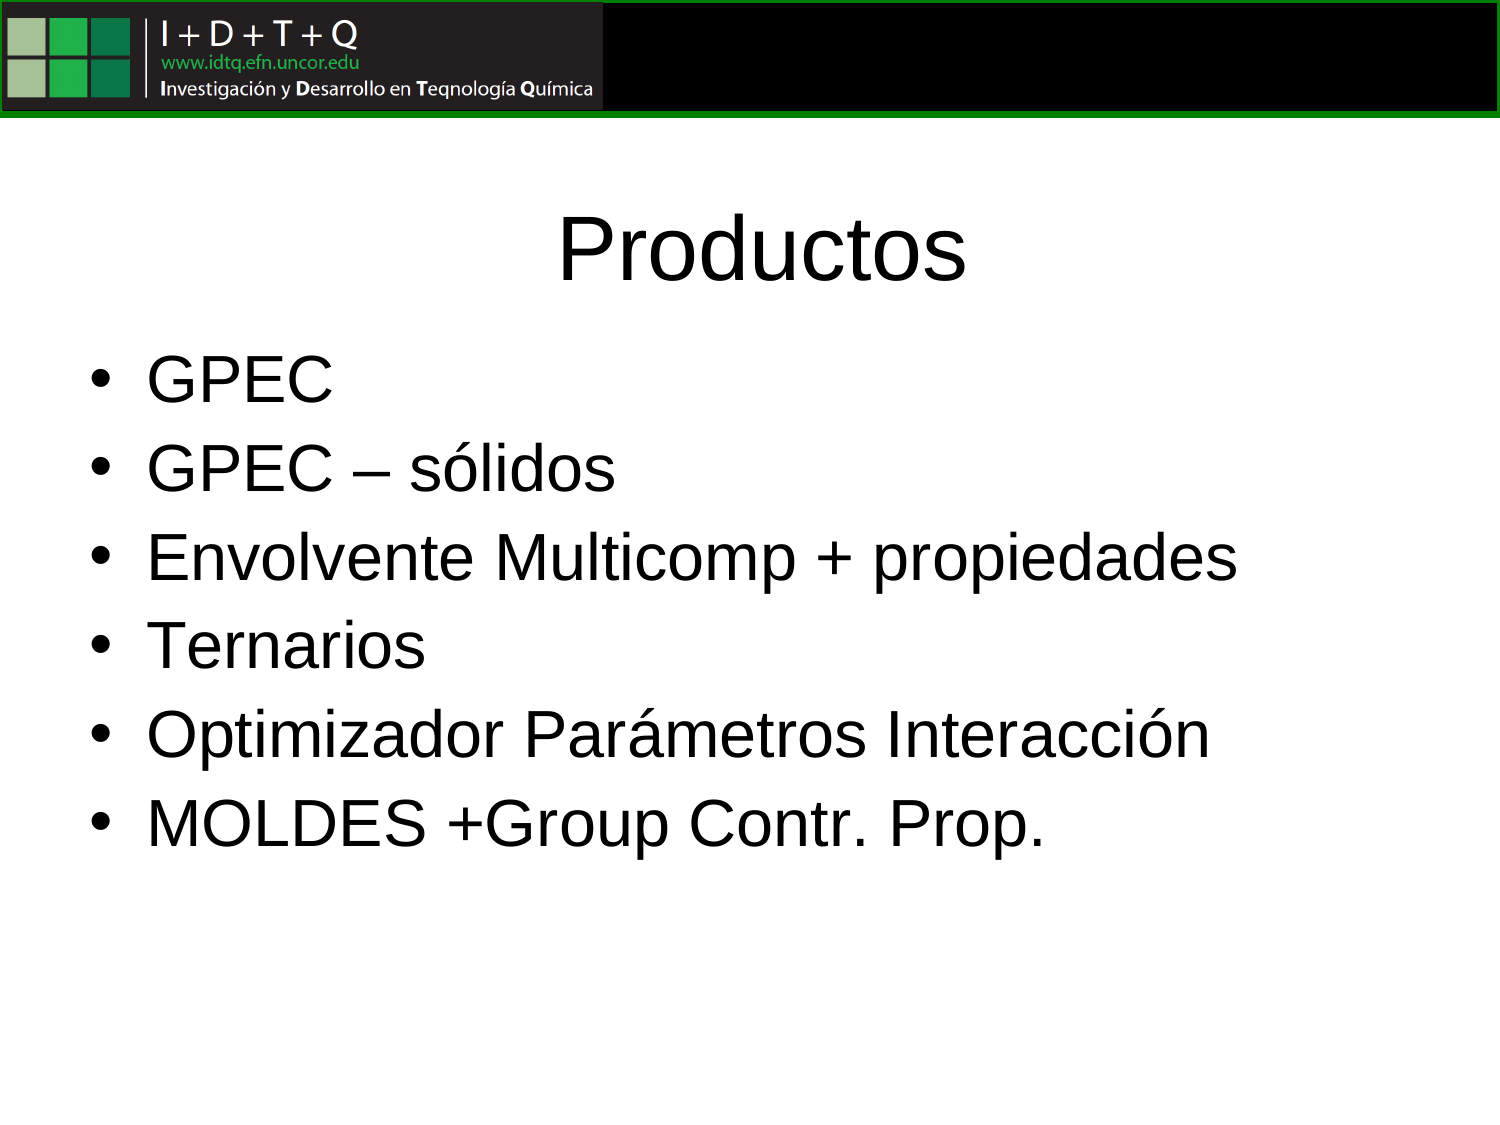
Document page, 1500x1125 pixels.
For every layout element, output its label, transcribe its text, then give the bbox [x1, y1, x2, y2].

picture [2, 2, 603, 110]
list GPEC GPEC – sólidos Envolvente Multicomp + propiedades Ternarios Optimizador Parámetros Interacción MOLDES +Group Contr. Prop. [75, 337, 1426, 905]
title Productos [75, 149, 1426, 337]
